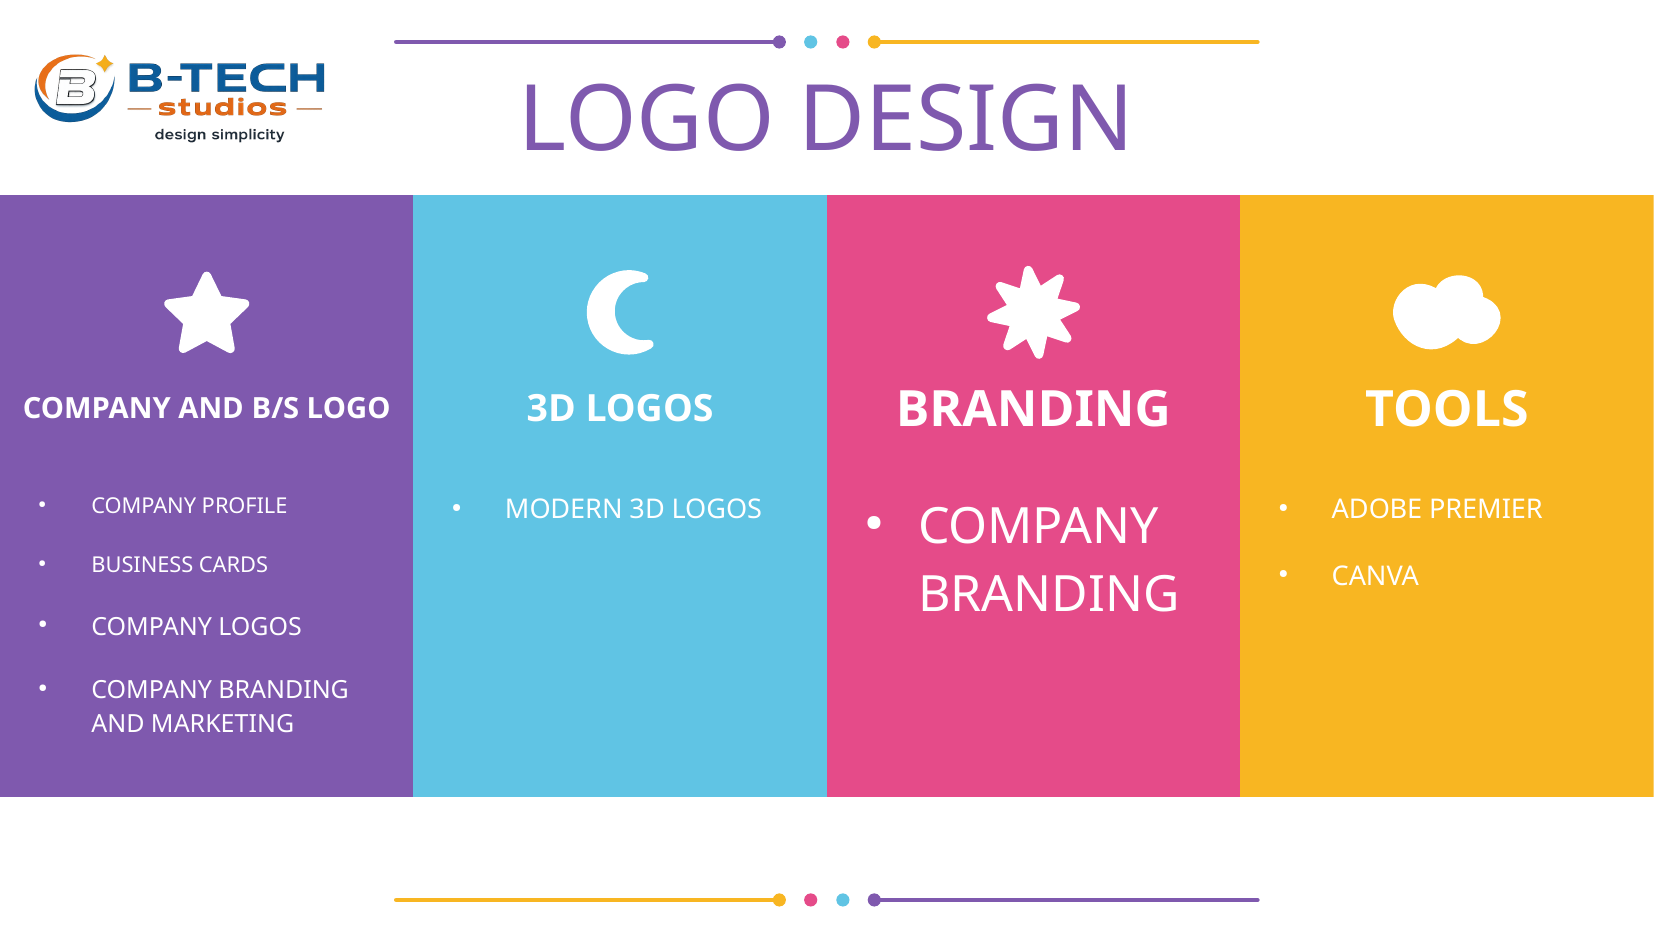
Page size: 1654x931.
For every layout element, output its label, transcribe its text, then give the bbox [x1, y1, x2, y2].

subtitle COMPANY AND B/S LOGO [20, 354, 393, 461]
picture [0, 0, 466, 286]
text_box [991, 270, 1076, 354]
list ADOBE PREMIER CANVA [1260, 490, 1633, 786]
subtitle 3D LOGOS [434, 354, 807, 461]
list COMPANY PROFILE BUSINESS CARDS COMPANY LOGOS COMPANY BRANDING AND MARKETING [20, 490, 393, 786]
subtitle BRANDING [847, 354, 1220, 461]
title LOGO DESIGN [466, 37, 1571, 193]
text_box [1397, 279, 1497, 345]
list MODERN 3D LOGOS [434, 490, 807, 786]
list COMPANY BRANDING [847, 490, 1220, 786]
text_box [168, 286, 245, 349]
text_box [591, 274, 650, 351]
subtitle TOOLS [1260, 354, 1633, 461]
